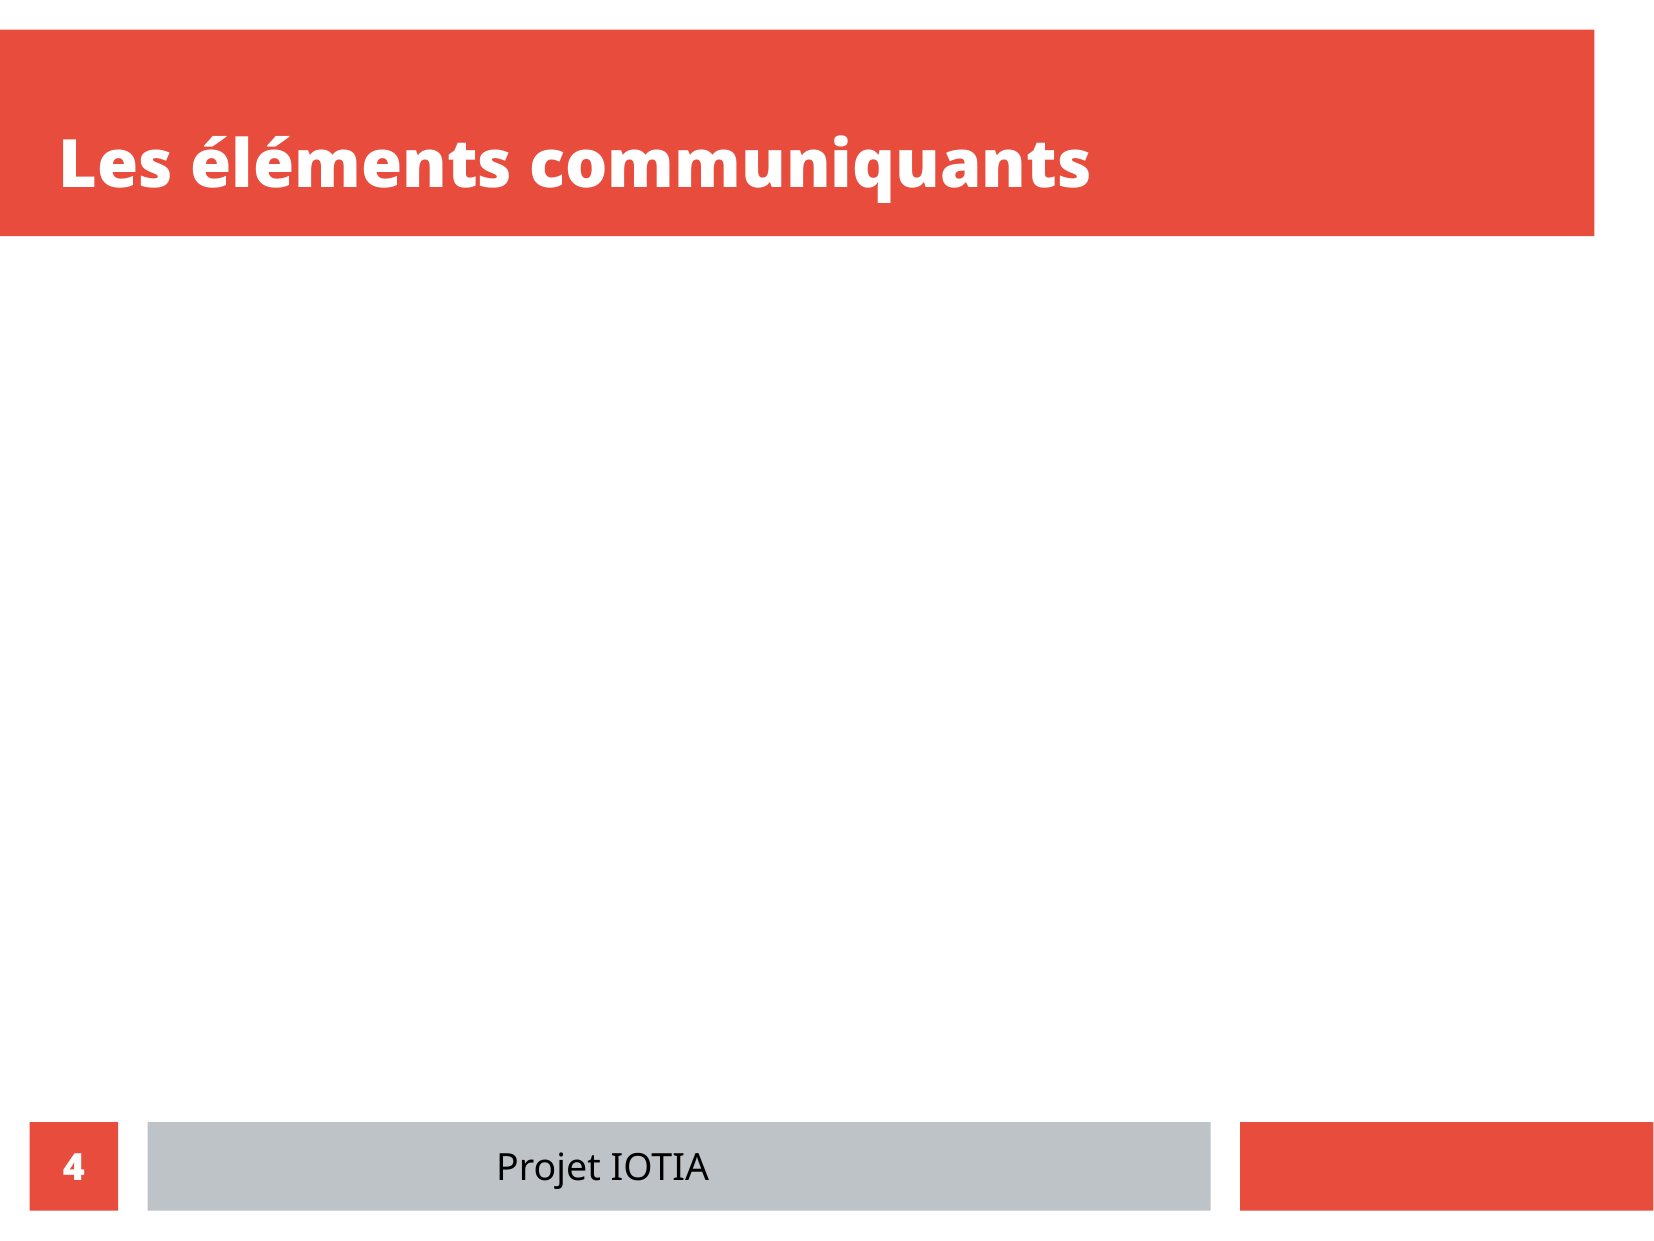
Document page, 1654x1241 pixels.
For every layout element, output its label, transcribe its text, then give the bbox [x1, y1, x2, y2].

title Les éléments communiquants [59, 59, 1595, 207]
